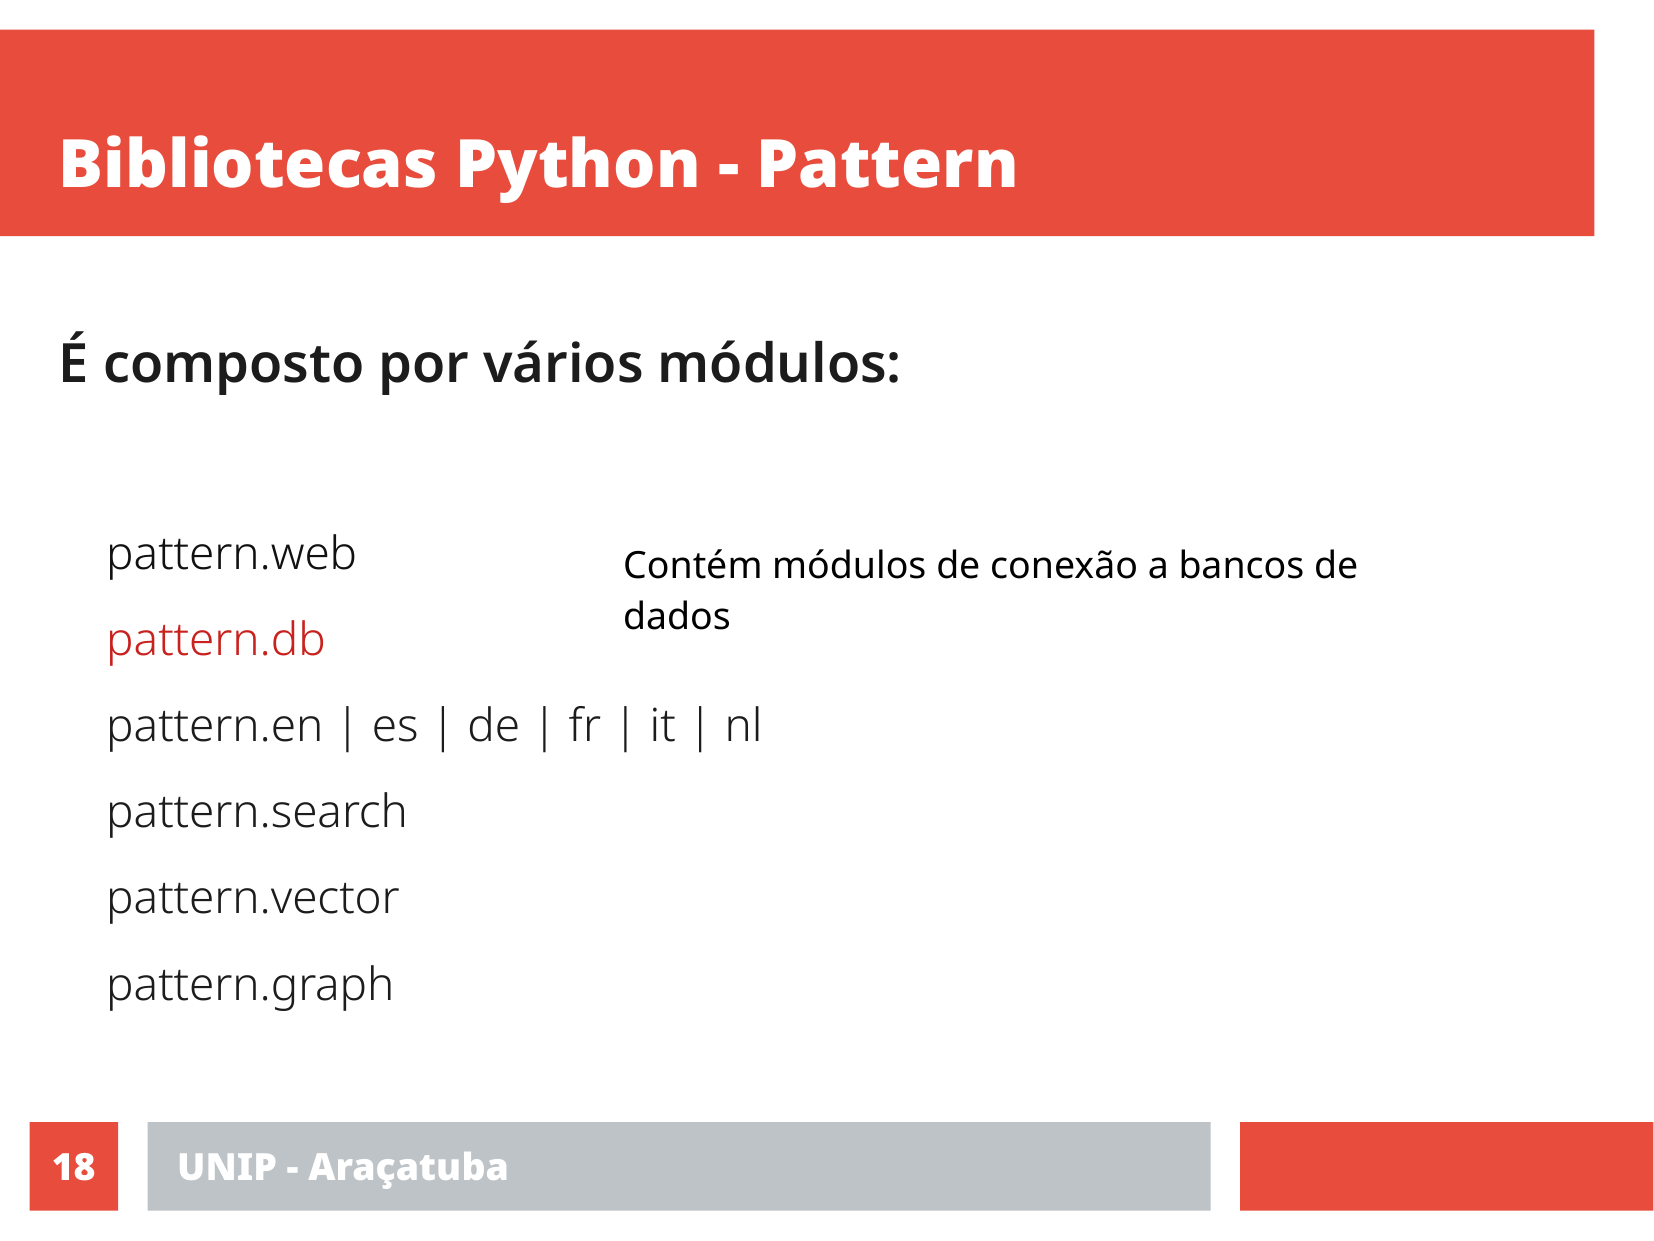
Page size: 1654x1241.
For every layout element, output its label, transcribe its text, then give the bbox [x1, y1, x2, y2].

title Bibliotecas Python - Pattern [59, 59, 1595, 207]
list É composto por vários módulos: pattern.web pattern.db pattern.en | es | de | fr | it | nl pattern.search pattern.vector pattern.graph [59, 324, 1565, 1093]
text_box Contém módulos de conexão a bancos de dados [608, 531, 1376, 641]
